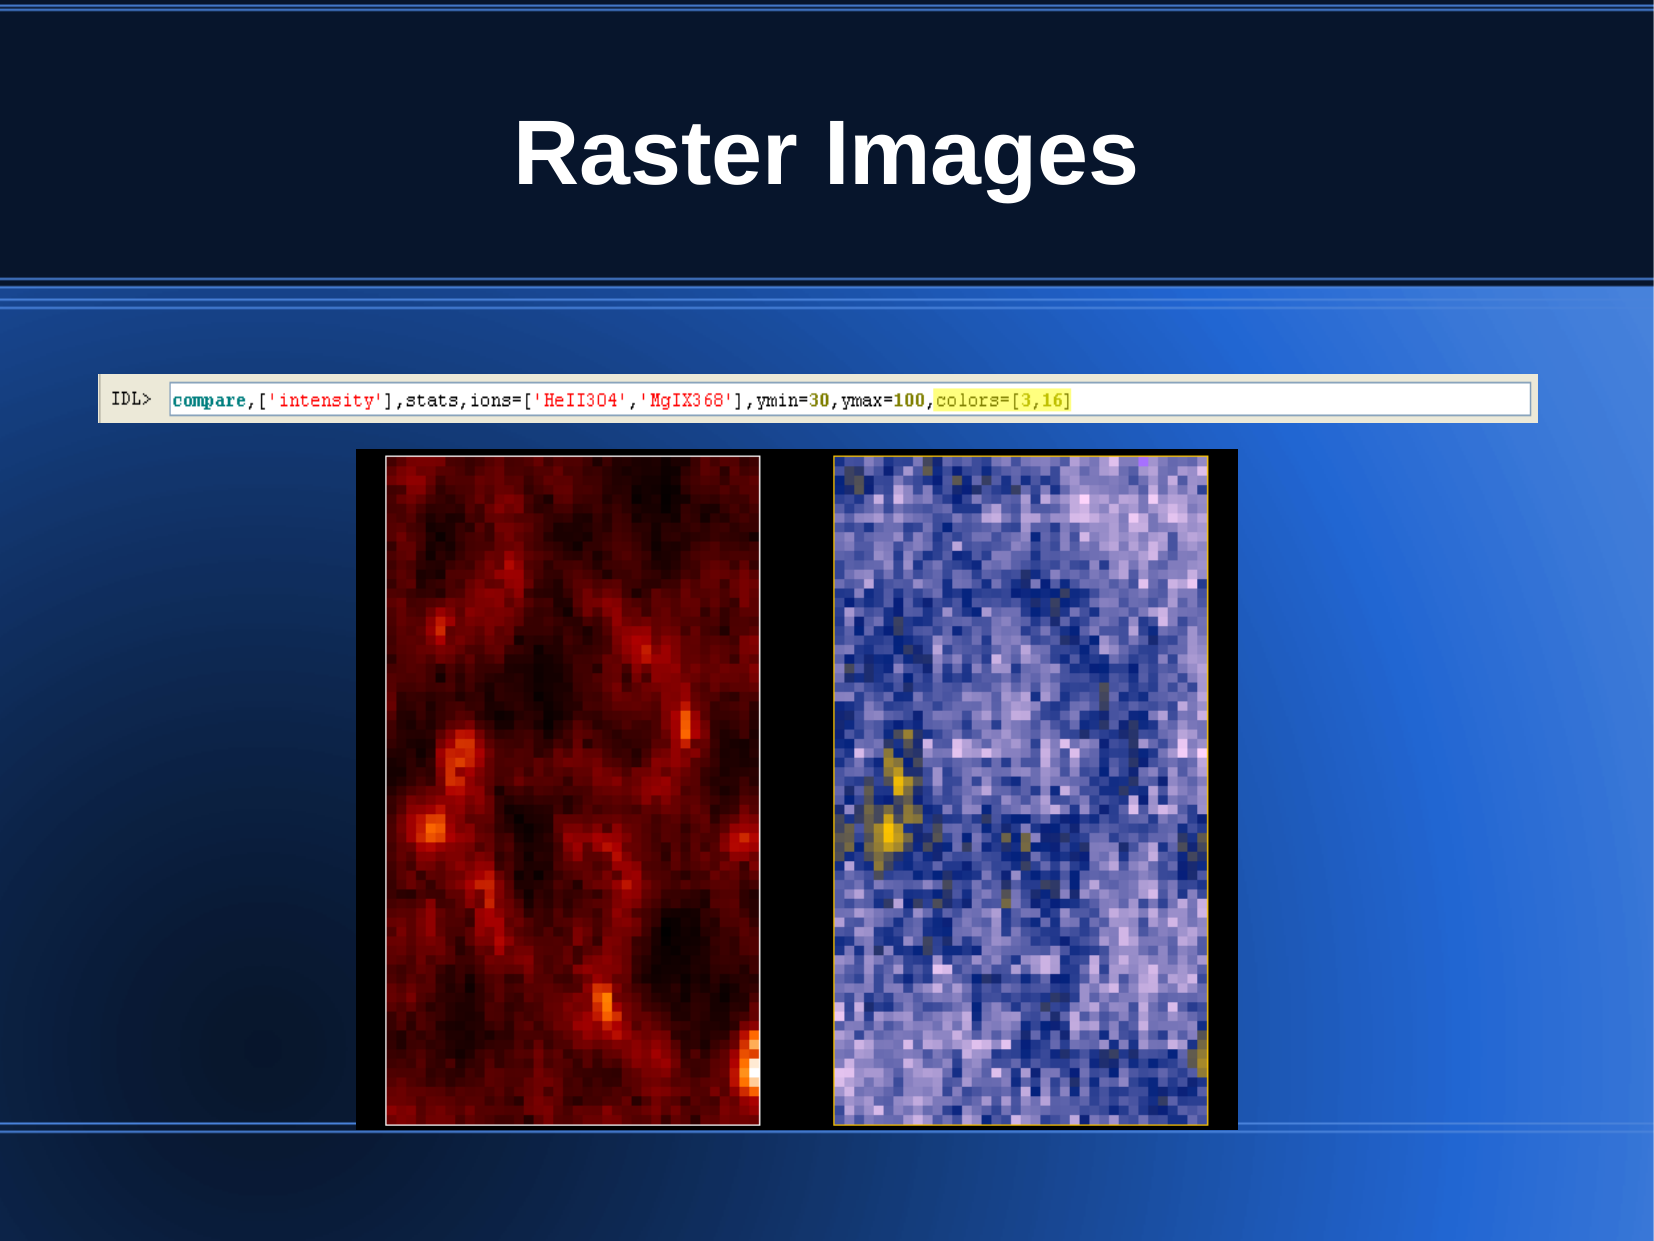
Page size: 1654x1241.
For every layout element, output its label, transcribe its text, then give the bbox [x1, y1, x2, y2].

title Raster Images [82, 56, 1571, 250]
picture [0, 0, 1654, 1241]
